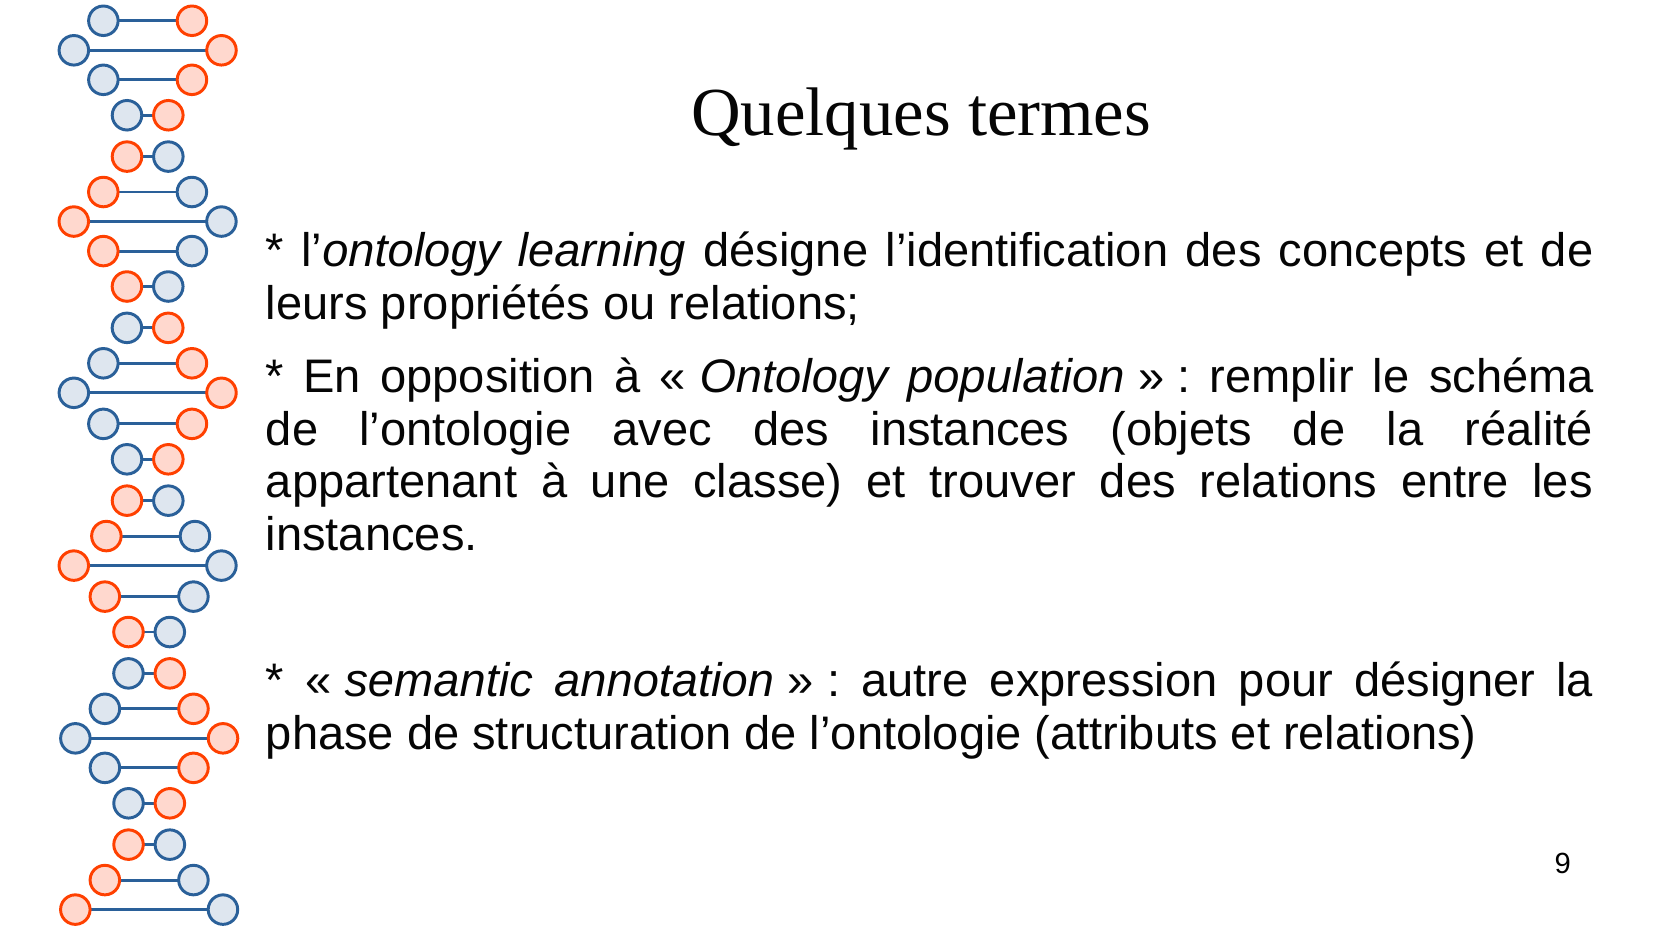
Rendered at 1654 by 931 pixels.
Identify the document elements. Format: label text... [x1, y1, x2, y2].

title Quelques termes [265, 35, 1595, 189]
list * l’ontology learning désigne l’identification des concepts et de leurs propriétés ou relations; * En opposition à « Ontology population » : remplir le schéma de l’ontologie avec des instances (objets de la réalité appartenant à une classe) et trouver des relations entre les instances. * « semantic annotation » : autre expression pour désigner la phase de structuration de l’ontologie (attributs et relations) [265, 224, 1595, 764]
